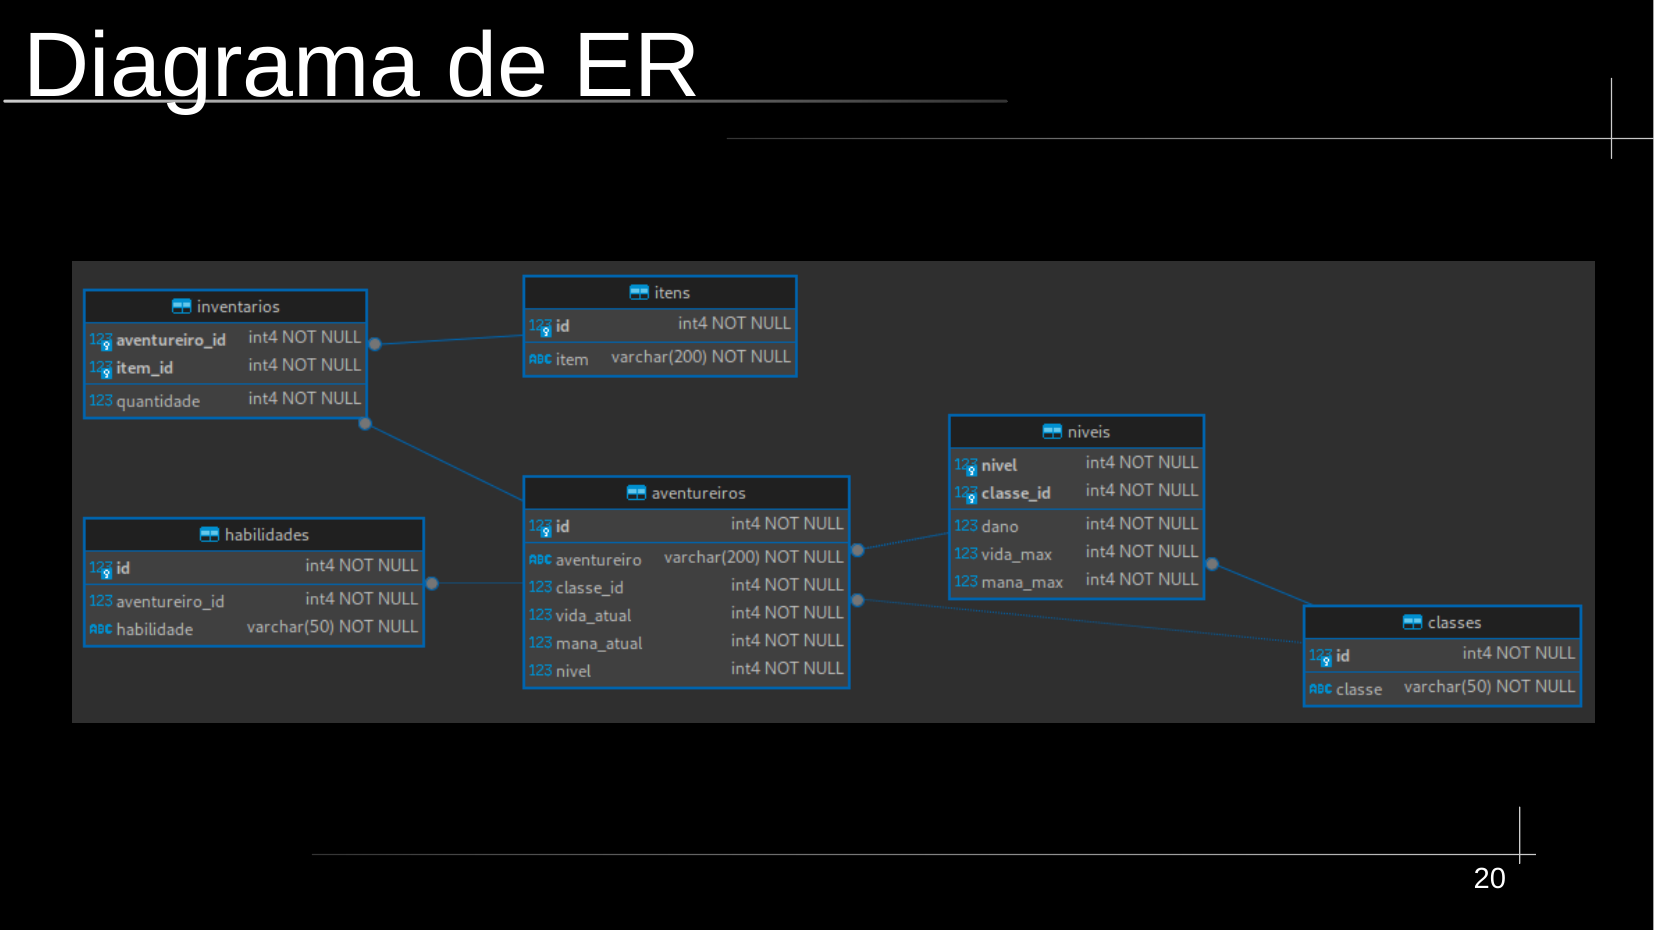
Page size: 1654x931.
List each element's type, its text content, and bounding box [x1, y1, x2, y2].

picture [72, 261, 1595, 723]
title Diagrama de ER [23, 11, 1589, 119]
